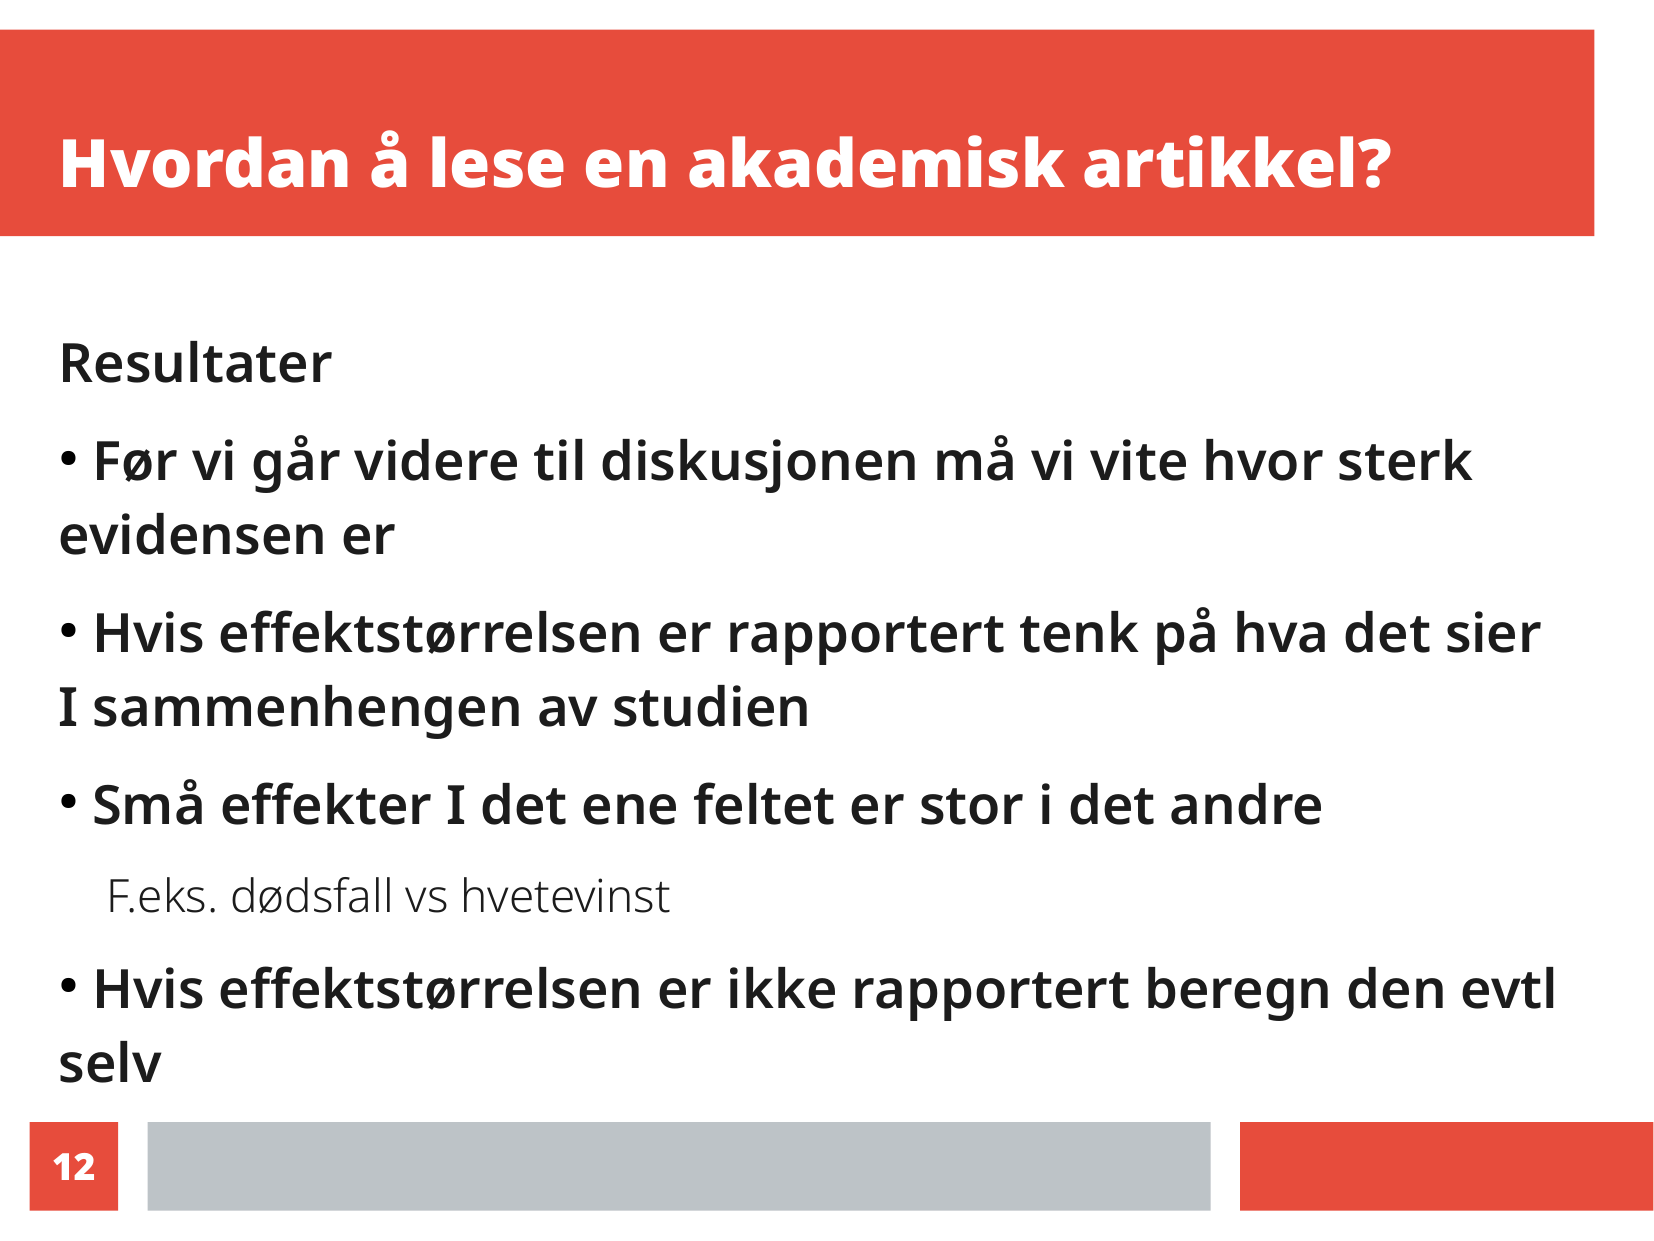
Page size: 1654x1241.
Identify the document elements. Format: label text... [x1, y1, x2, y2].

list Resultater Før vi går videre til diskusjonen må vi vite hvor sterk evidensen er Hvis effektstørrelsen er rapportert tenk på hva det sier I sammenhengen av studien Små effekter I det ene feltet er stor i det andre F.eks. dødsfall vs hvetevinst Hvis effektstørrelsen er ikke rapportert beregn den evtl selv [59, 324, 1565, 1002]
title Hvordan å lese en akademisk artikkel? [59, 59, 1595, 207]
